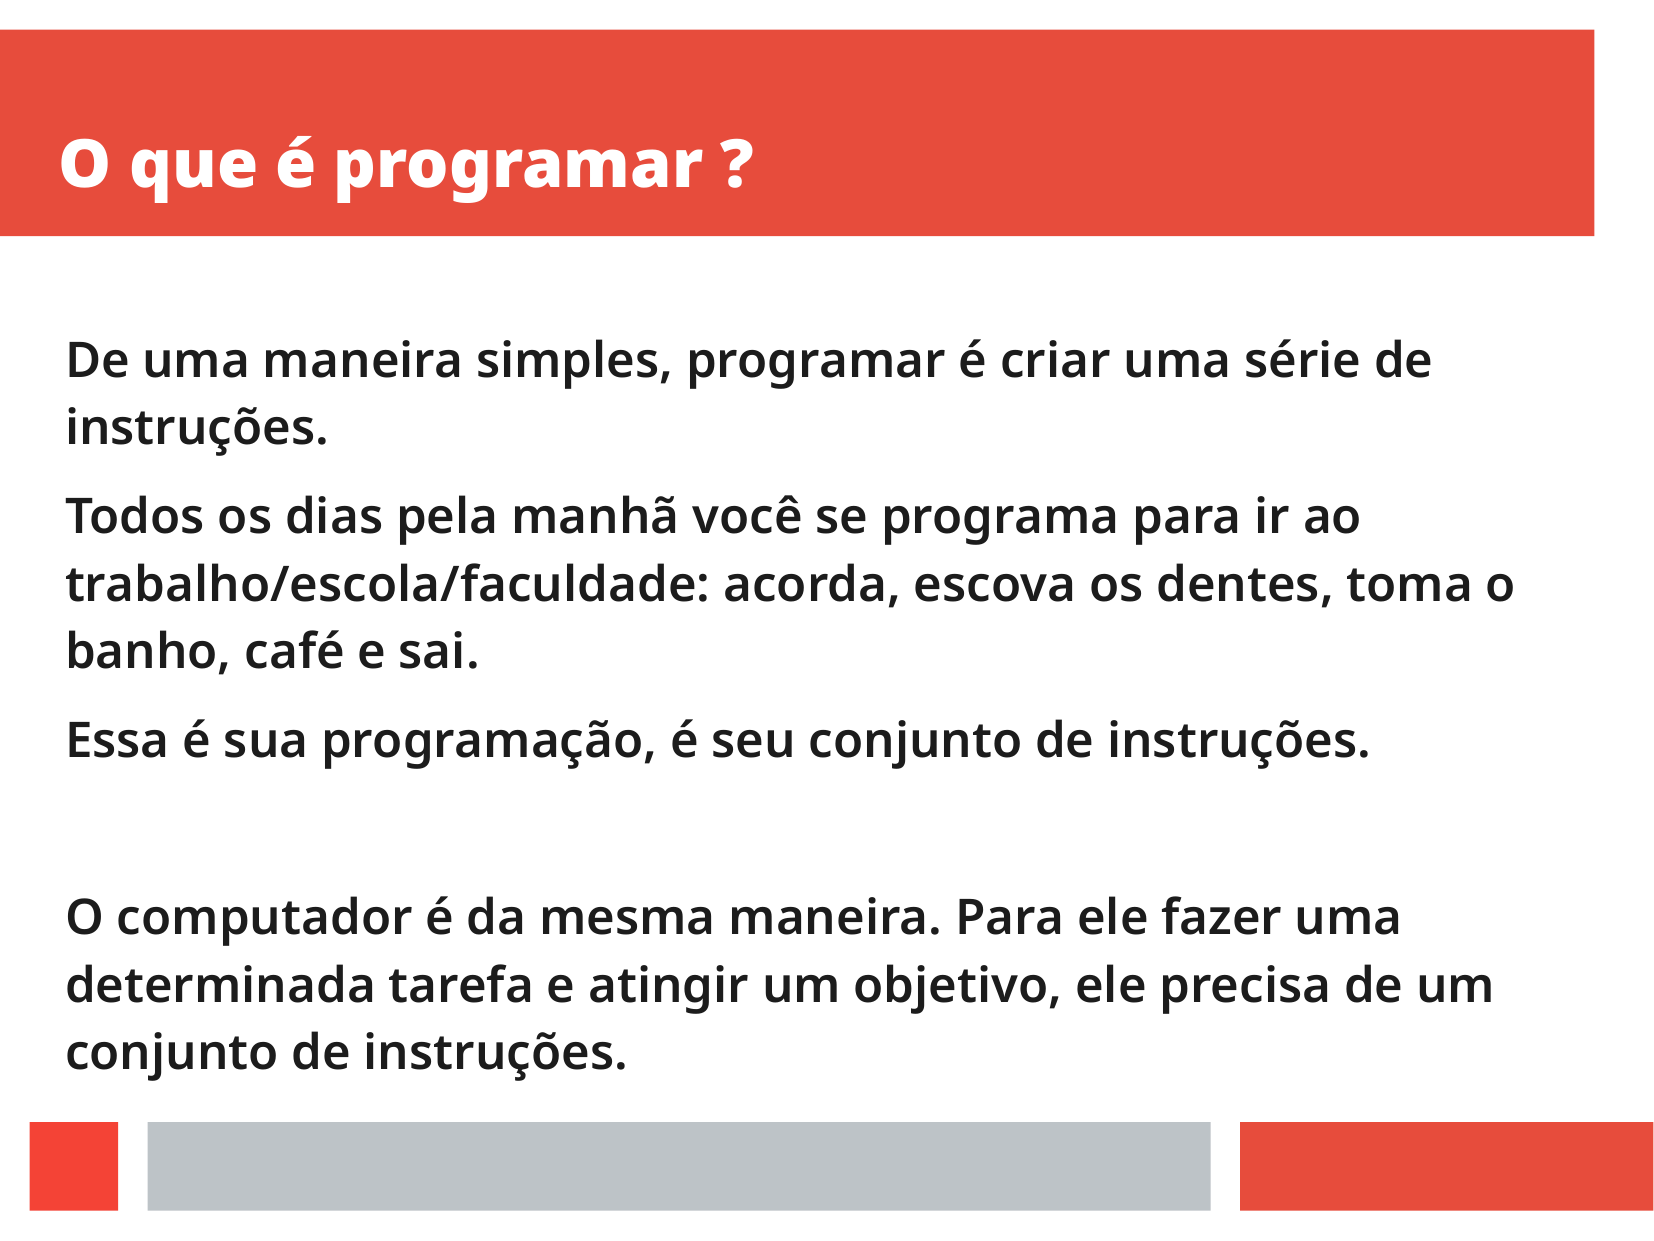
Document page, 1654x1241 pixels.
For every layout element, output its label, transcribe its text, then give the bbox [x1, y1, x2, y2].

title O que é programar ? [59, 59, 1595, 207]
list De uma maneira simples, programar é criar uma série de instruções. Todos os dias pela manhã você se programa para ir ao trabalho/escola/faculdade: acorda, escova os dentes, toma o banho, café e sai. Essa é sua programação, é seu conjunto de instruções. O computador é da mesma maneira. Para ele fazer uma determinada tarefa e atingir um objetivo, ele precisa de um conjunto de instruções. [64, 324, 1571, 1093]
